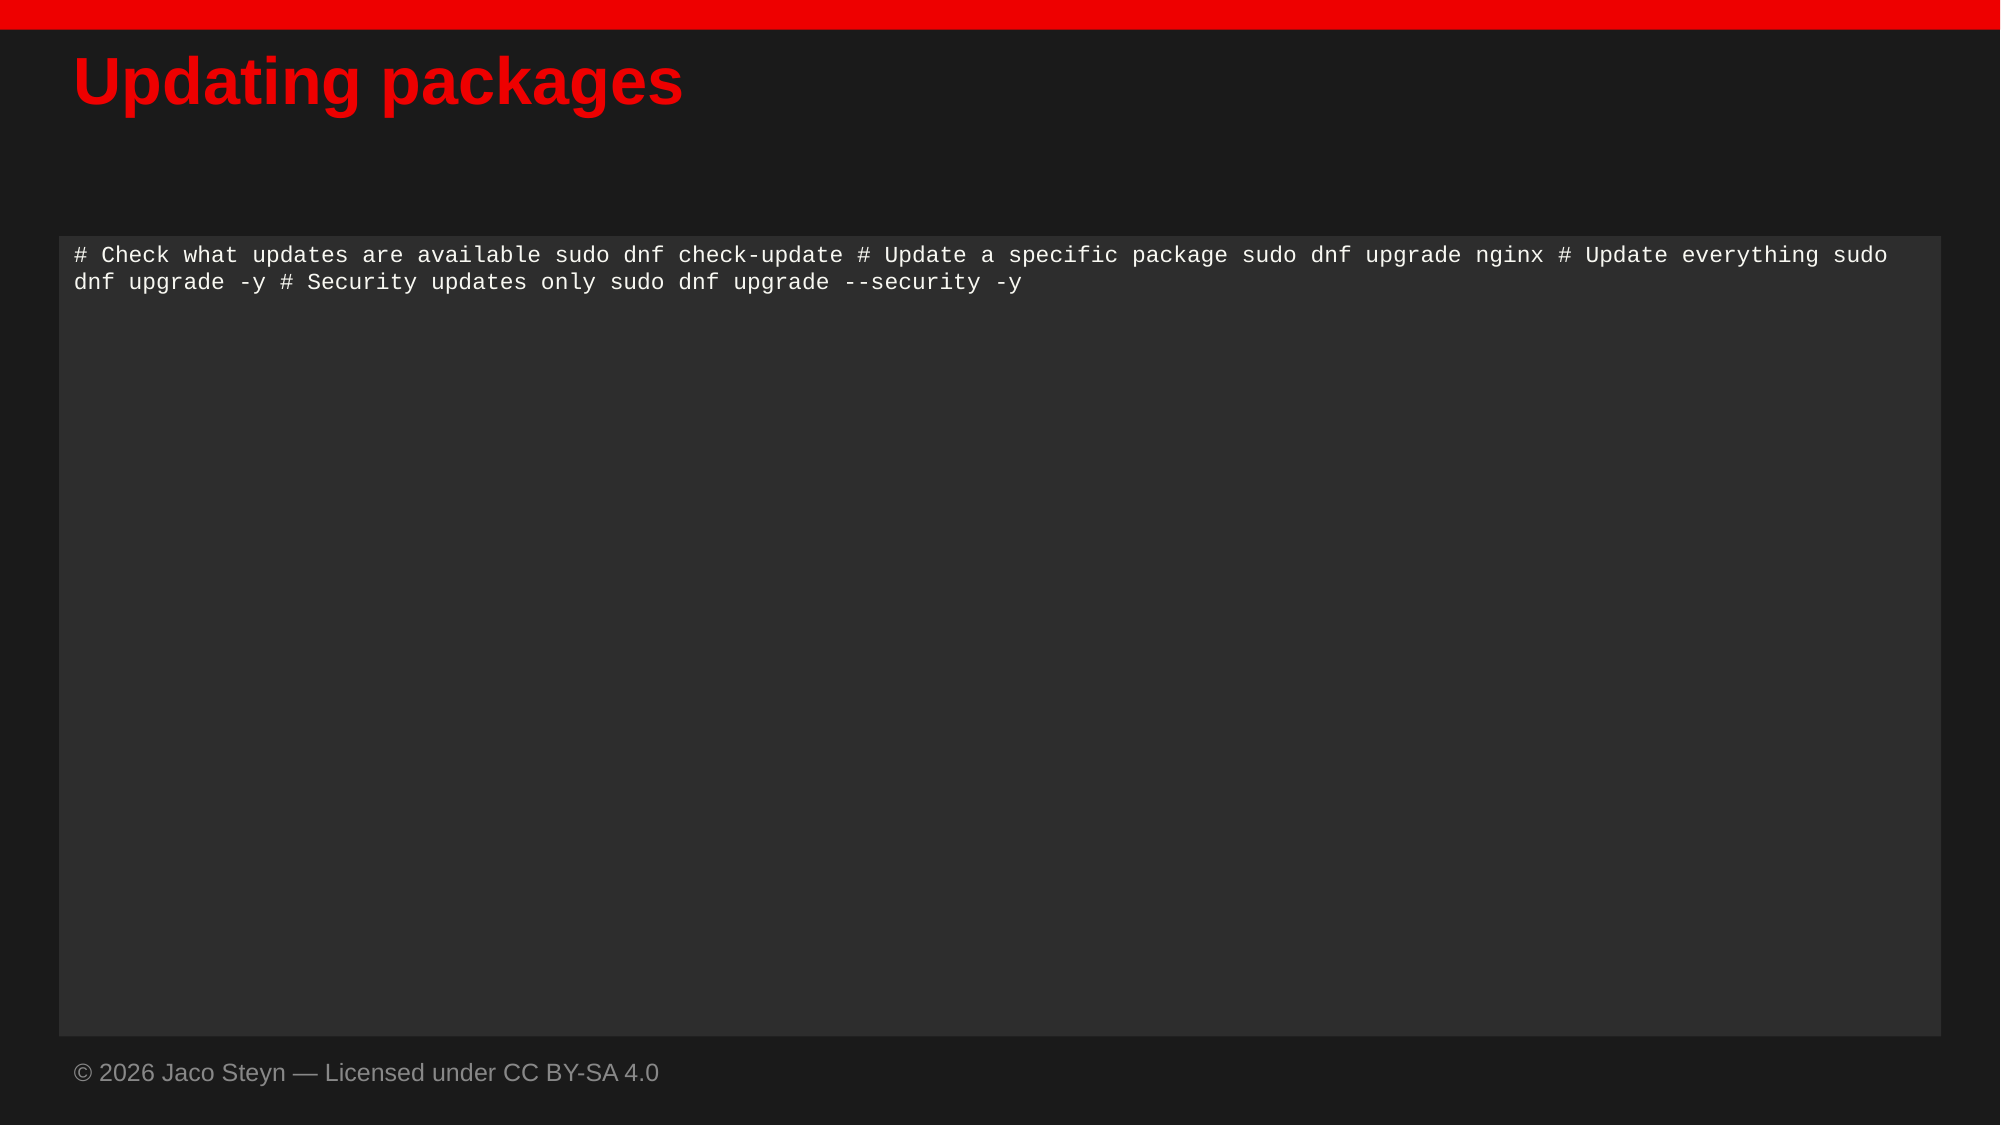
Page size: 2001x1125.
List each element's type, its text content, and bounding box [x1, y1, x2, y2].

text_box # Check what updates are available sudo dnf check-update # Update a specific package sudo dnf upgrade nginx # Update everything sudo dnf upgrade -y # Security updates only sudo dnf upgrade --security -y [59, 236, 1942, 1037]
text_box Updating packages [59, 36, 1942, 208]
text_box [0, 0, 2001, 30]
text_box © 2026 Jaco Steyn — Licensed under CC BY-SA 4.0 [59, 1051, 1942, 1093]
